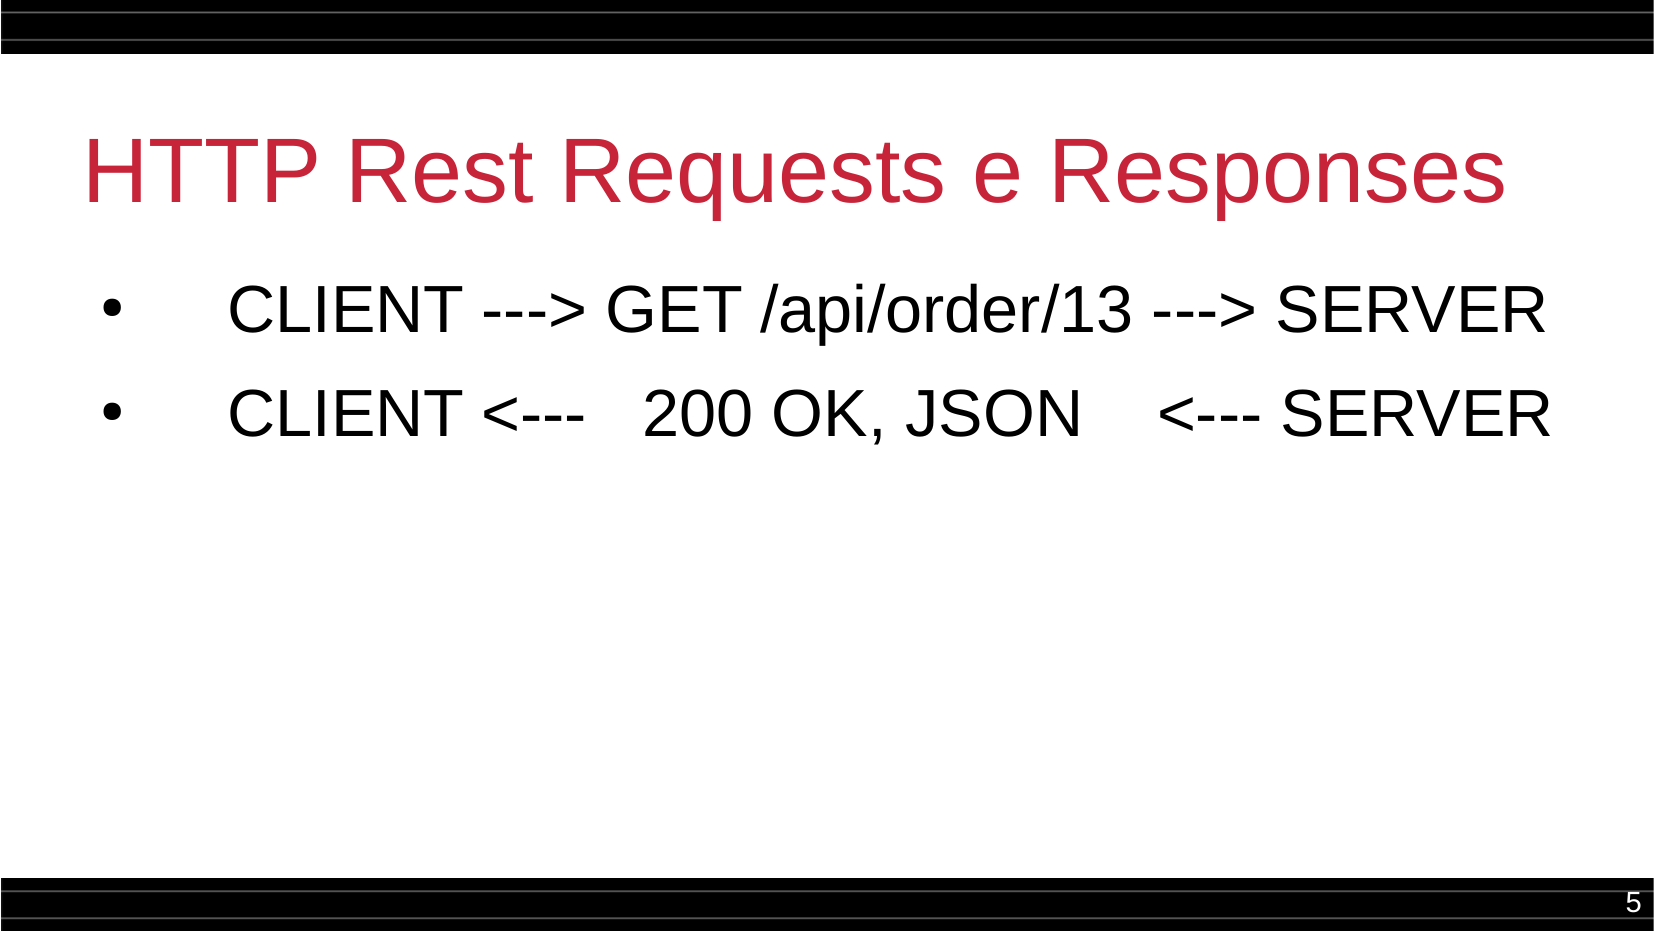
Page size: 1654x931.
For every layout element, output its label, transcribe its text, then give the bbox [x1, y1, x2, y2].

picture [1, 878, 1654, 931]
list CLIENT ---> GET /api/order/13 ---> SERVER CLIENT <--- 200 OK, JSON <--- SERVER [82, 271, 1571, 758]
picture [1, 0, 1654, 54]
title HTTP Rest Requests e Responses [82, 92, 1571, 249]
